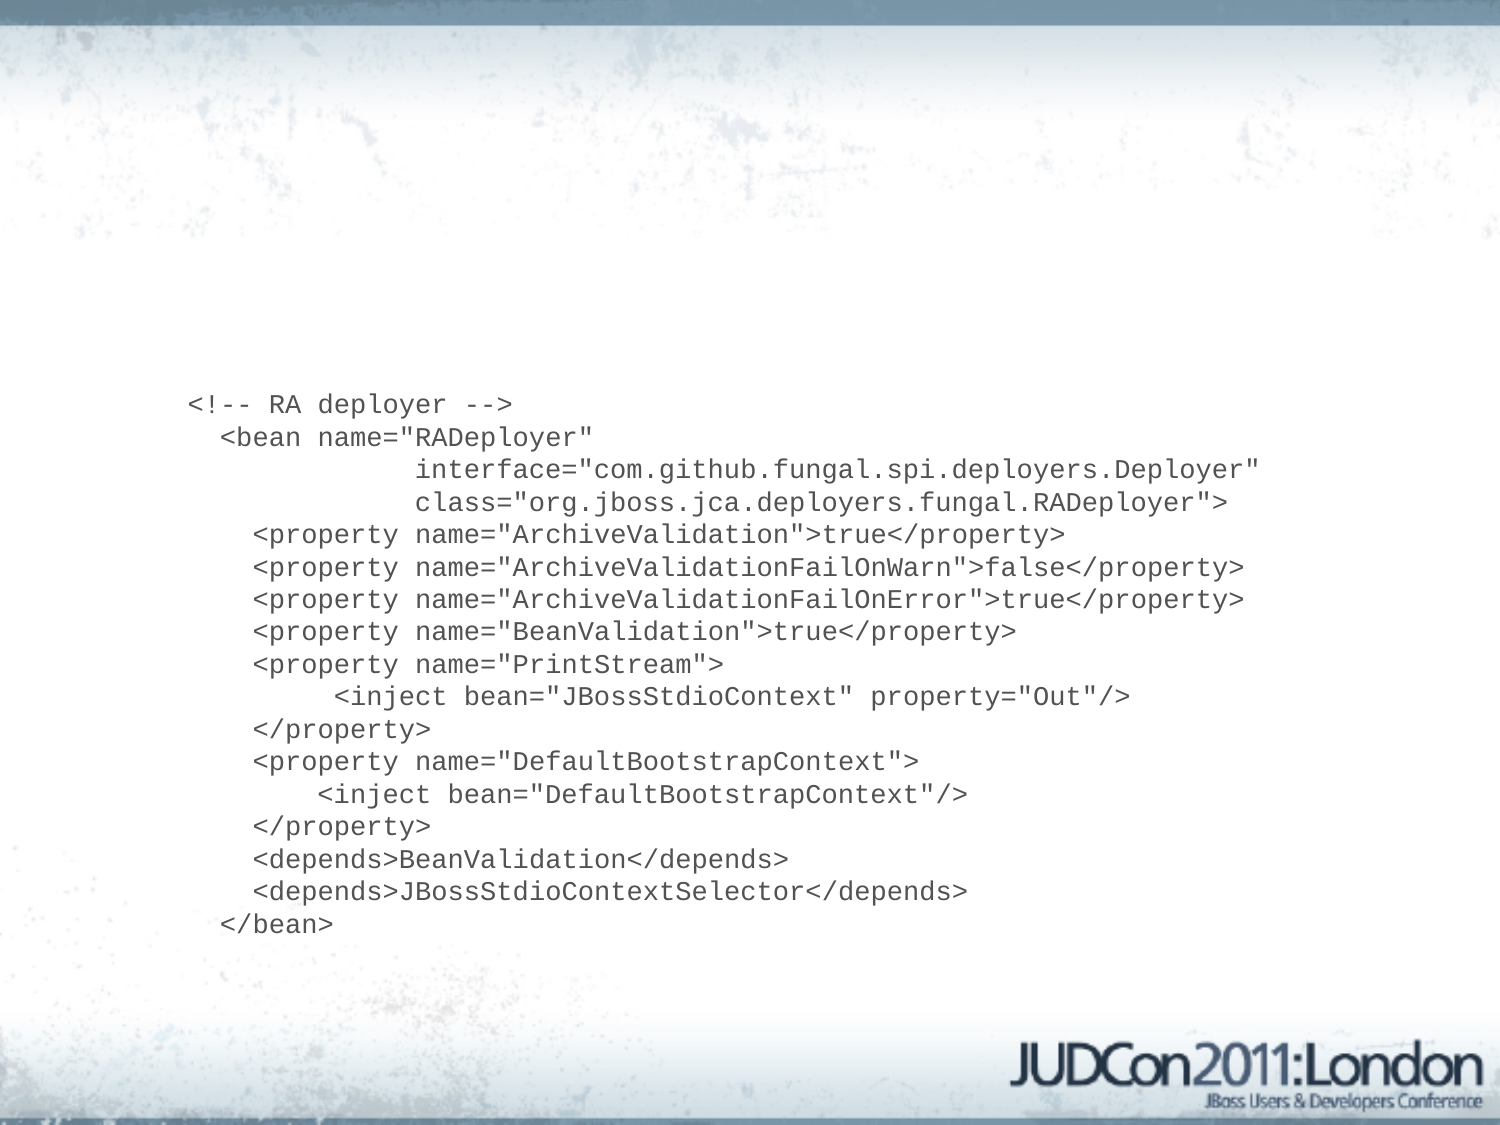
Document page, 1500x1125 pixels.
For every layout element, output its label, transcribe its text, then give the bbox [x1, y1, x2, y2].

subtitle <!-- RA deployer --> <bean name="RADeployer" interface="com.github.fungal.spi.deployers.Deployer" class="org.jboss.jca.deployers.fungal.RADeployer"> <property name="ArchiveValidation">true</property> <property name="ArchiveValidationFailOnWarn">false</property> <property name="ArchiveValidationFailOnError">true</property> <property name="BeanValidation">true</property> <property name="PrintStream"> <inject bean="JBossStdioContext" property="Out"/> </property> <property name="DefaultBootstrapContext"> <inject bean="DefaultBootstrapContext"/> </property> <depends>BeanValidation</depends> <depends>JBossStdioContextSelector</depends> </bean> [112, 332, 1388, 993]
picture [0, 0, 1500, 1125]
